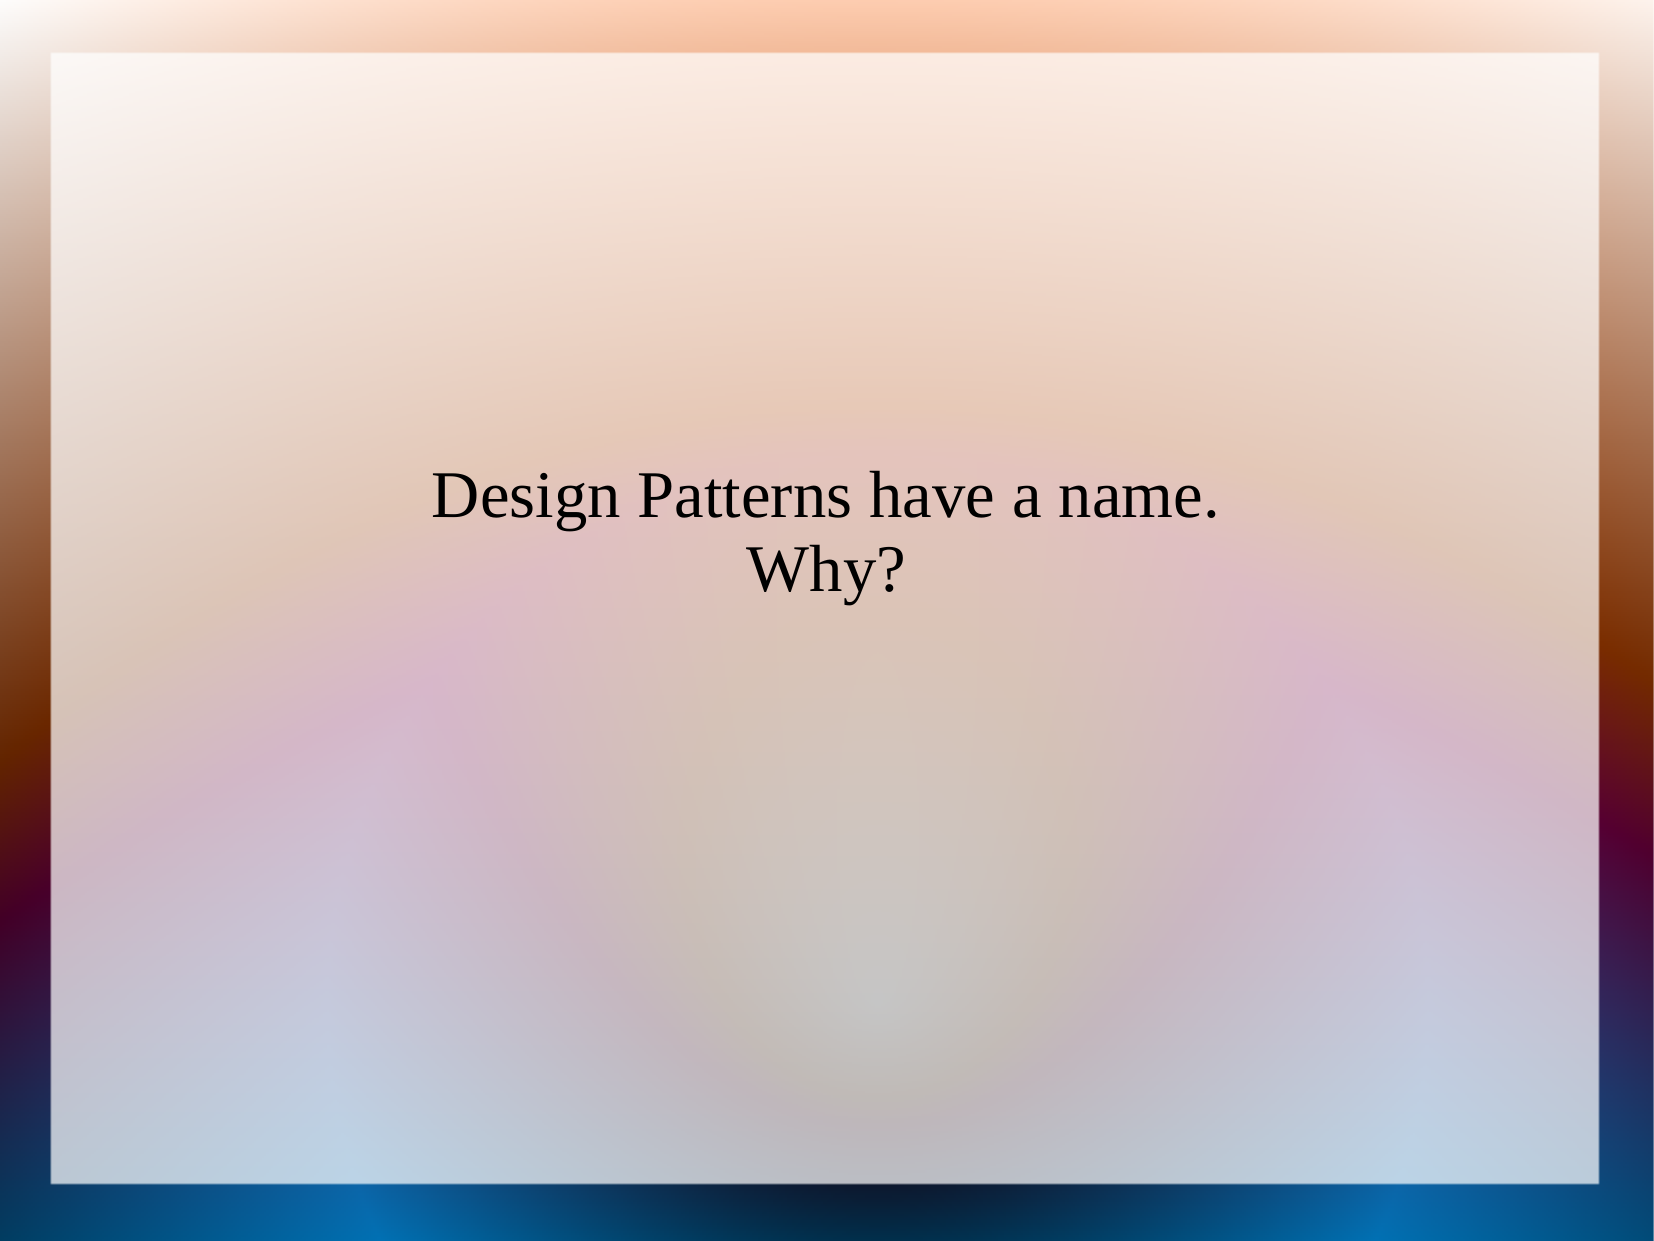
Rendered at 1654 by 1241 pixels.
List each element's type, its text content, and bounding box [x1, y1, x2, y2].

picture [0, 0, 1654, 1241]
subtitle Design Patterns have a name. Why? [82, 55, 1571, 1010]
